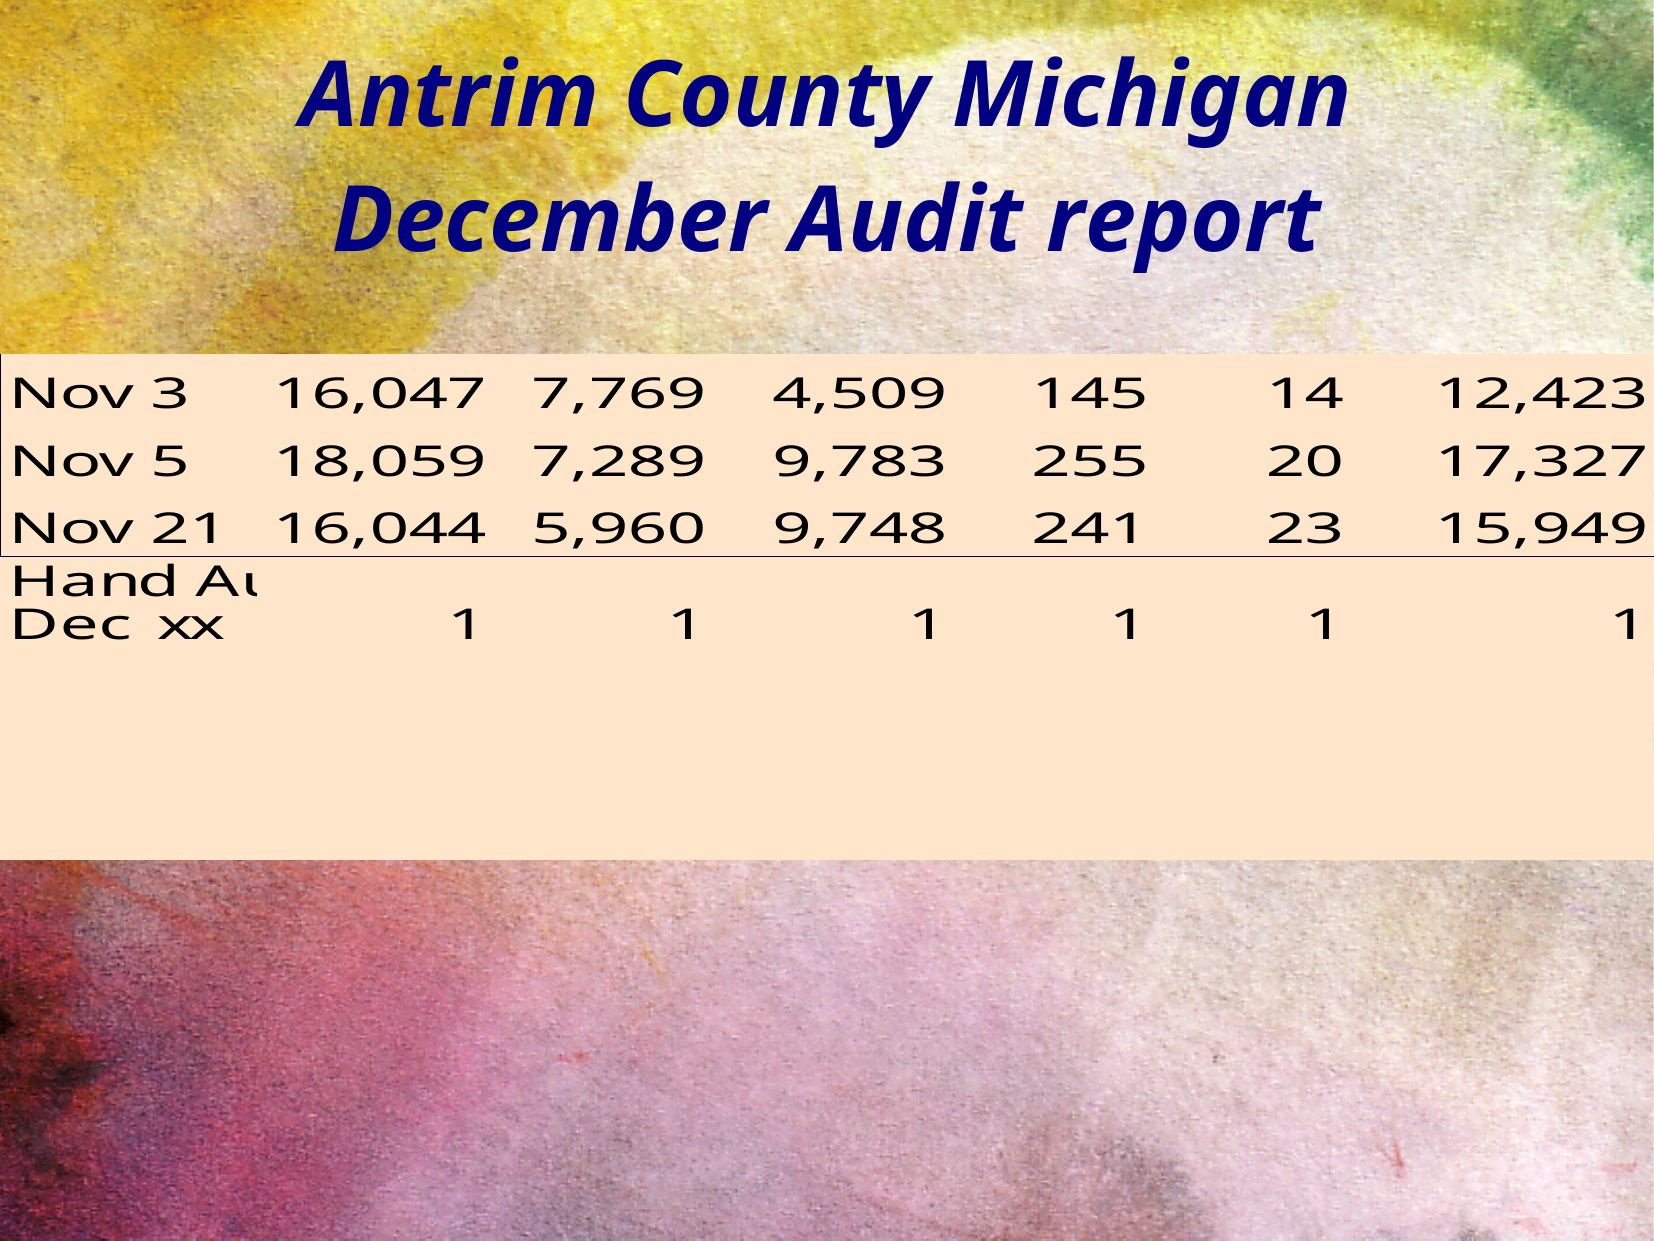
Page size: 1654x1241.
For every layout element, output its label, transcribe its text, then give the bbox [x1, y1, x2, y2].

chart [0, 354, 1654, 861]
picture [0, 861, 1654, 1241]
title Antrim County Michigan December Audit report [82, 45, 1571, 261]
picture [0, 0, 1654, 354]
